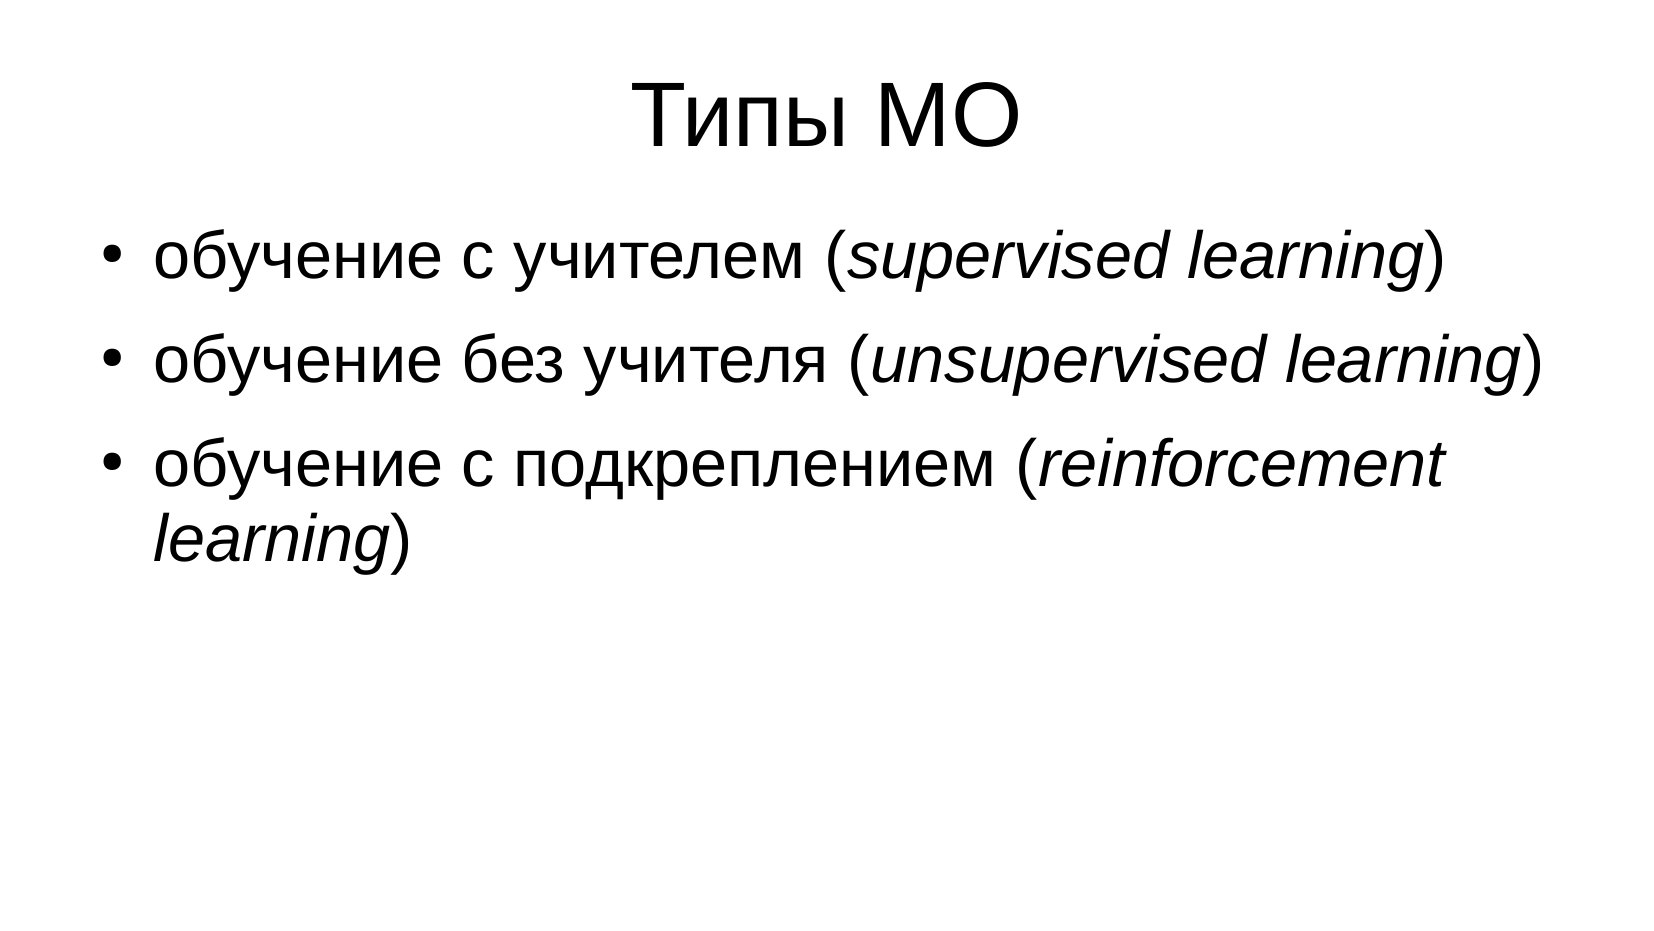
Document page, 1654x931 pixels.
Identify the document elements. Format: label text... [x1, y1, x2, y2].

list обучение с учителем (supervised learning) обучение без учителя (unsupervised learning) обучение с подкреплением (reinforcement learning) [82, 217, 1571, 758]
title Типы МО [82, 37, 1571, 193]
